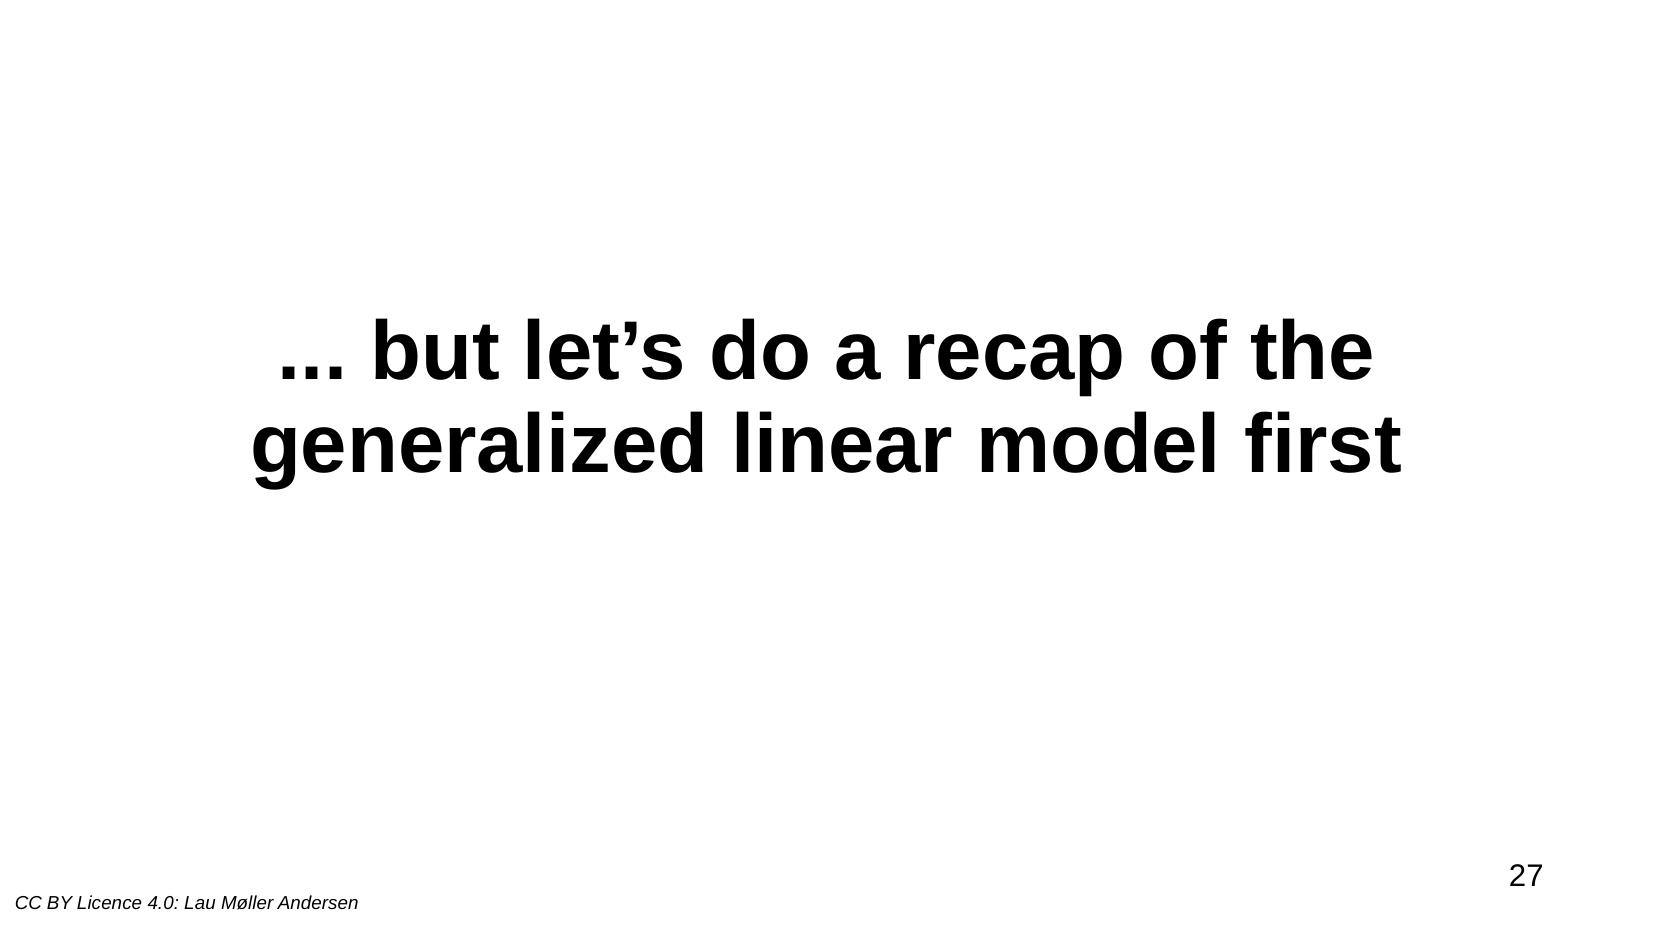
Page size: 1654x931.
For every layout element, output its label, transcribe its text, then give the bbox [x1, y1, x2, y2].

subtitle ... but let’s do a recap of the generalized linear model first [82, 37, 1571, 757]
text_box CC BY Licence 4.0: Lau Møller Andersen [0, 885, 388, 921]
text_box <nummer> [1494, 850, 1654, 921]
